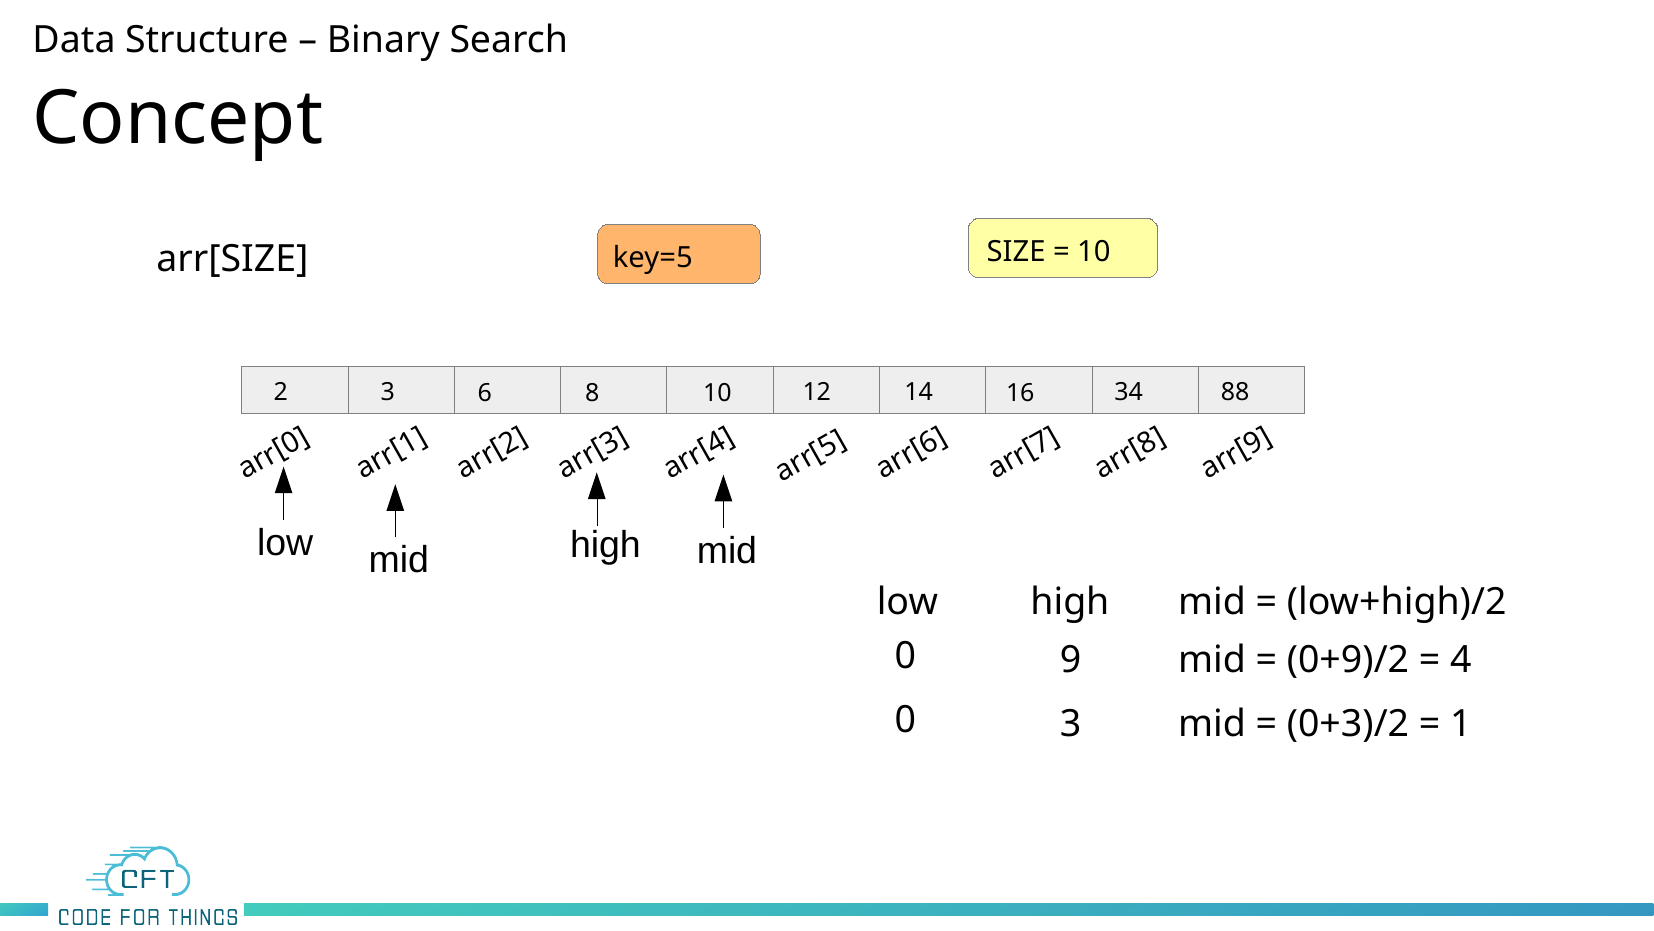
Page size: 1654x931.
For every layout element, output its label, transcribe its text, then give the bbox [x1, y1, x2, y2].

text_box low [862, 566, 957, 626]
text_box key=5 [590, 229, 768, 284]
text_box arr[2] [430, 393, 567, 505]
text_box [1288, 366, 1305, 414]
text_box 3 [1045, 689, 1099, 748]
text_box 14 [889, 366, 971, 418]
text_box 6 [462, 367, 545, 412]
text_box [329, 366, 403, 414]
text_box mid = (low+high)/2 [1163, 566, 1563, 625]
text_box [436, 366, 828, 414]
text_box [870, 366, 889, 414]
text_box SIZE = 10 [971, 222, 1152, 272]
text_box 0 [879, 685, 934, 744]
text_box 9 [1045, 625, 1099, 684]
text_box 34 [1099, 366, 1181, 418]
text_box arr[0] [212, 397, 353, 505]
text_box 16 [991, 366, 1088, 418]
title Data Structure – Binary Search Concept [32, 12, 1184, 166]
text_box low [242, 513, 328, 571]
picture [59, 846, 237, 925]
text_box arr[9] [1175, 390, 1317, 505]
text_box 3 [365, 366, 436, 411]
text_box mid = (0+9)/2 = 4 [1163, 625, 1654, 686]
text_box high [1015, 566, 1128, 626]
text_box 12 [787, 366, 870, 411]
text_box arr[4] [641, 412, 780, 505]
text_box arr[1] [330, 389, 467, 505]
text_box arr[6] [857, 404, 992, 505]
text_box mid [682, 521, 772, 579]
text_box 10 [688, 367, 774, 412]
text_box arr[SIZE] [141, 224, 355, 291]
text_box 0 [879, 620, 934, 680]
text_box high [555, 516, 656, 573]
text_box 8 [570, 367, 652, 412]
text_box arr[7] [964, 412, 1104, 505]
text_box [599, 224, 759, 229]
text_box [1088, 366, 1099, 414]
text_box mid = (0+3)/2 = 1 [1163, 689, 1654, 750]
text_box arr[8] [1072, 389, 1207, 505]
text_box arr[3] [531, 404, 673, 505]
text_box [971, 366, 991, 414]
text_box 2 [258, 366, 329, 411]
text_box [241, 366, 285, 414]
text_box [1181, 366, 1206, 414]
text_box arr[5] [750, 407, 891, 508]
text_box mid [353, 531, 444, 589]
text_box 88 [1206, 366, 1288, 418]
text_box [968, 218, 1158, 278]
